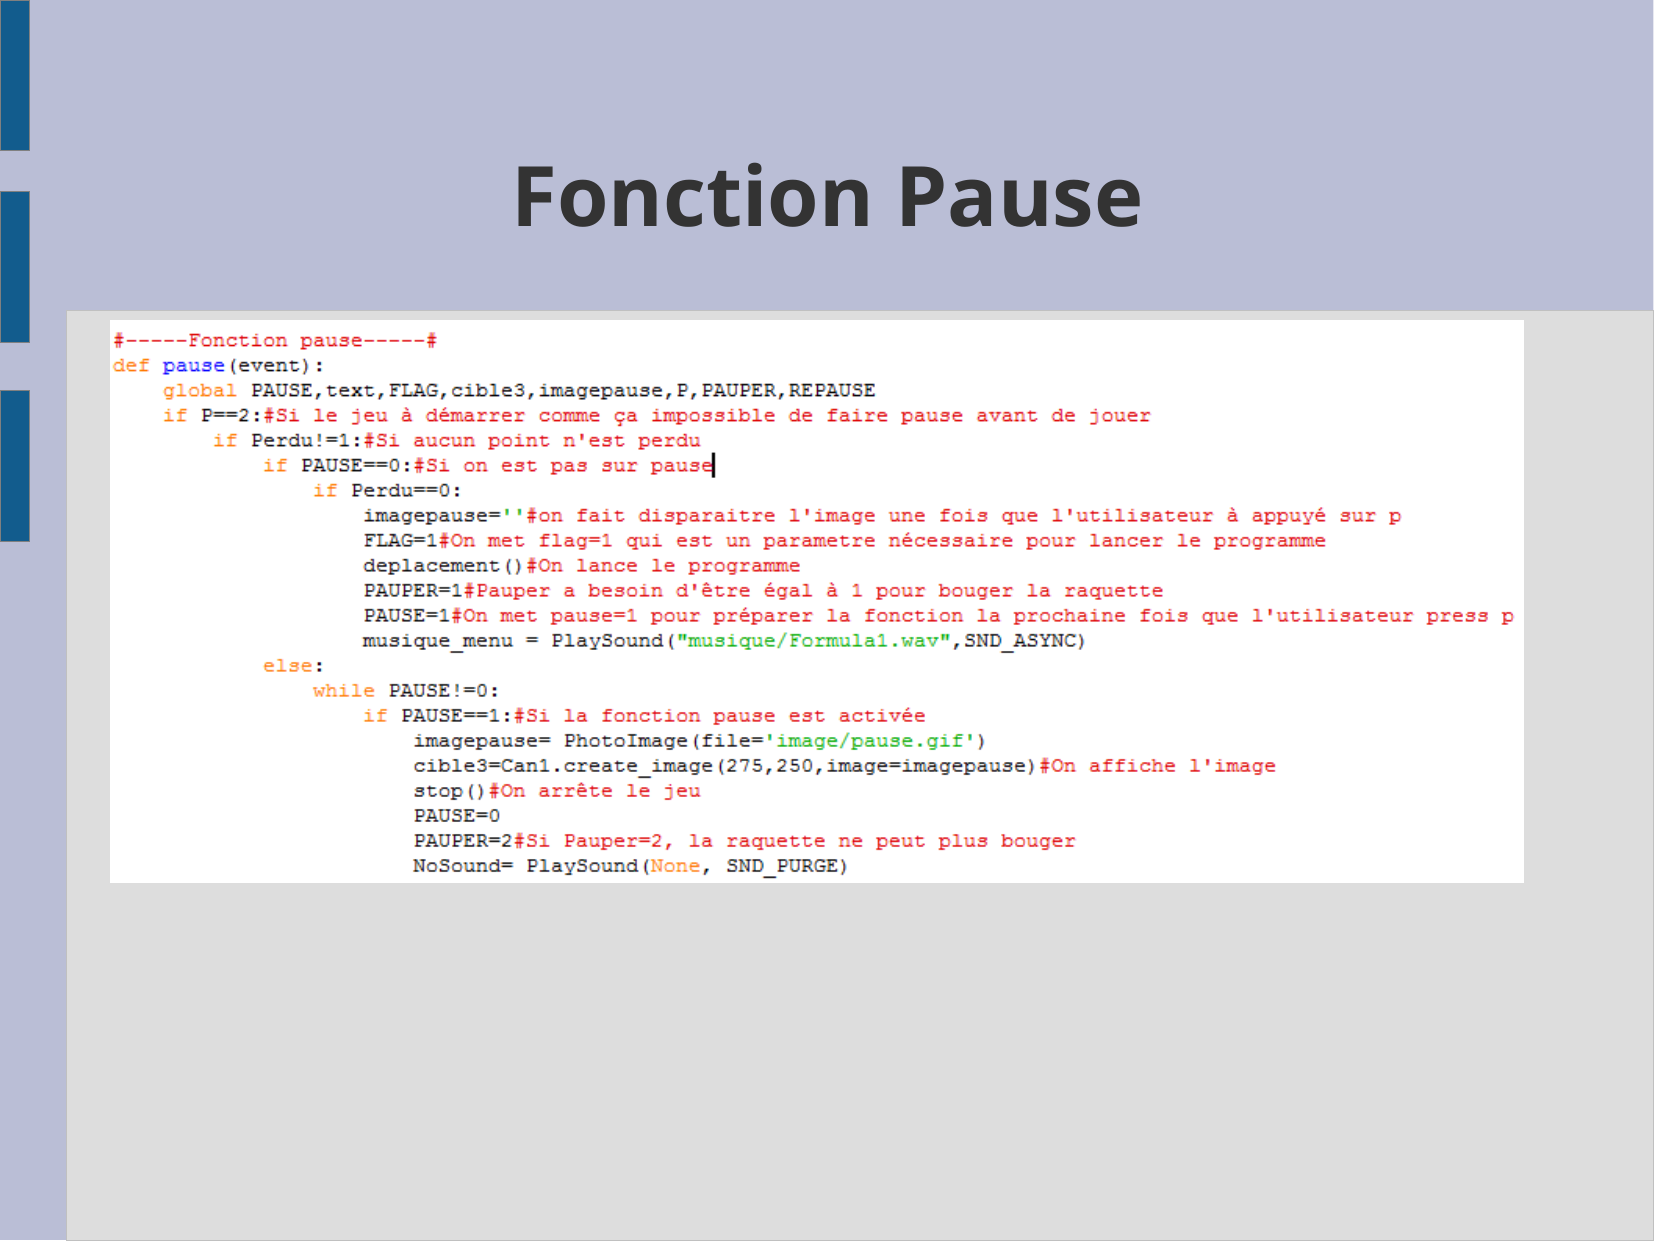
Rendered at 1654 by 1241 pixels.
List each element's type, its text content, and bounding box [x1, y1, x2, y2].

picture [110, 320, 1524, 883]
title Fonction Pause [121, 91, 1534, 299]
